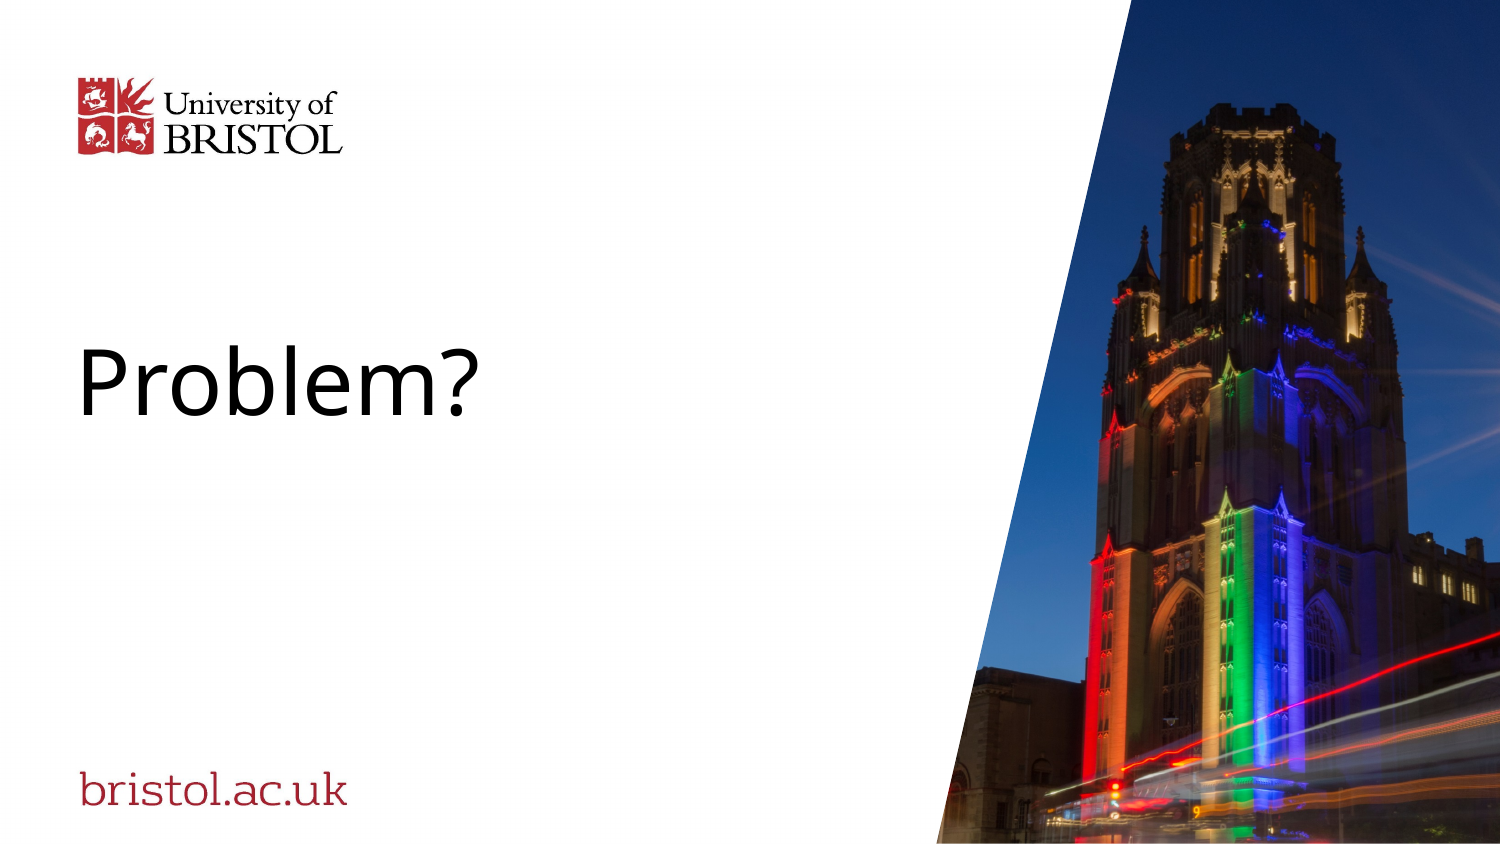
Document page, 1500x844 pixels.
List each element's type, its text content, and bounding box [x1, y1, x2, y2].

title Problem? [60, 262, 924, 443]
